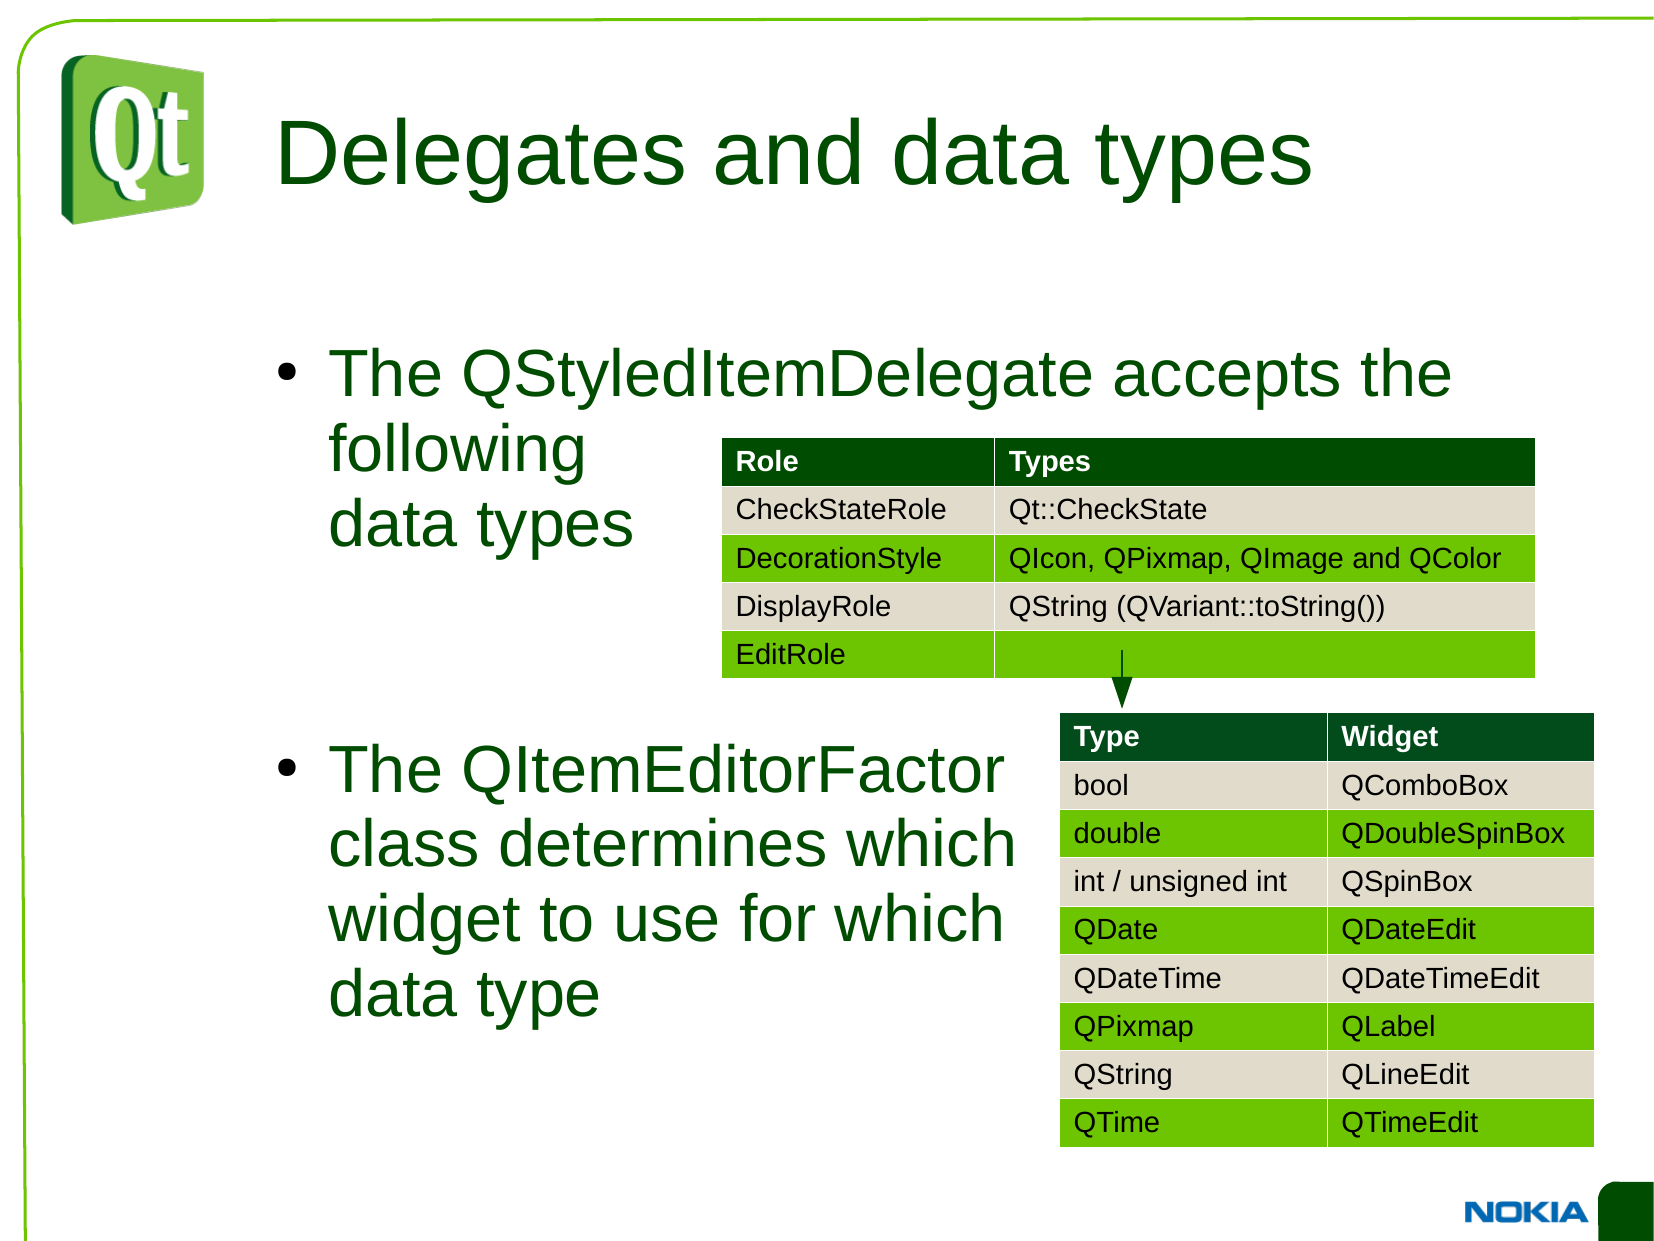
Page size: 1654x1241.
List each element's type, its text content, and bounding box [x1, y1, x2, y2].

list The QStyledItemDelegate accepts the following data types The QItemEditorFactor class determines which widget to use for which data type [257, 336, 1577, 1085]
picture [1465, 1201, 1589, 1223]
table_cell DecorationStyle [722, 535, 994, 582]
table_cell bool [1060, 762, 1327, 809]
table_cell QDateTime [1060, 955, 1327, 1002]
table_cell int / unsigned int [1060, 858, 1327, 906]
table_cell QPixmap [1060, 1003, 1327, 1050]
table_header Widget [1328, 713, 1594, 761]
table_header Type [1060, 713, 1327, 761]
table_cell DisplayRole [722, 583, 994, 630]
picture [61, 55, 204, 225]
title Delegates and data types [257, 56, 1333, 250]
table_header Role [722, 438, 994, 486]
table_cell EditRole [722, 631, 994, 678]
table_cell Qt::CheckState [995, 487, 1535, 534]
table_cell double [1060, 810, 1327, 857]
table_cell QDoubleSpinBox [1328, 810, 1594, 857]
table_cell QComboBox [1328, 762, 1594, 809]
table_cell QDateTimeEdit [1328, 955, 1594, 1002]
table_cell QLabel [1328, 1003, 1594, 1050]
table_cell QTimeEdit [1328, 1099, 1594, 1147]
table_header Types [995, 438, 1535, 486]
table_cell QTime [1060, 1099, 1327, 1147]
table_cell QString (QVariant::toString()) [995, 583, 1535, 630]
table_cell QLineEdit [1328, 1051, 1594, 1098]
table_cell QIcon, QPixmap, QImage and QColor [995, 535, 1535, 582]
table_cell CheckStateRole [722, 487, 994, 534]
table_cell QDateEdit [1328, 907, 1594, 954]
table_cell QDate [1060, 907, 1327, 954]
table_cell QSpinBox [1328, 858, 1594, 906]
table_cell QString [1060, 1051, 1327, 1098]
table_cell [995, 631, 1535, 678]
